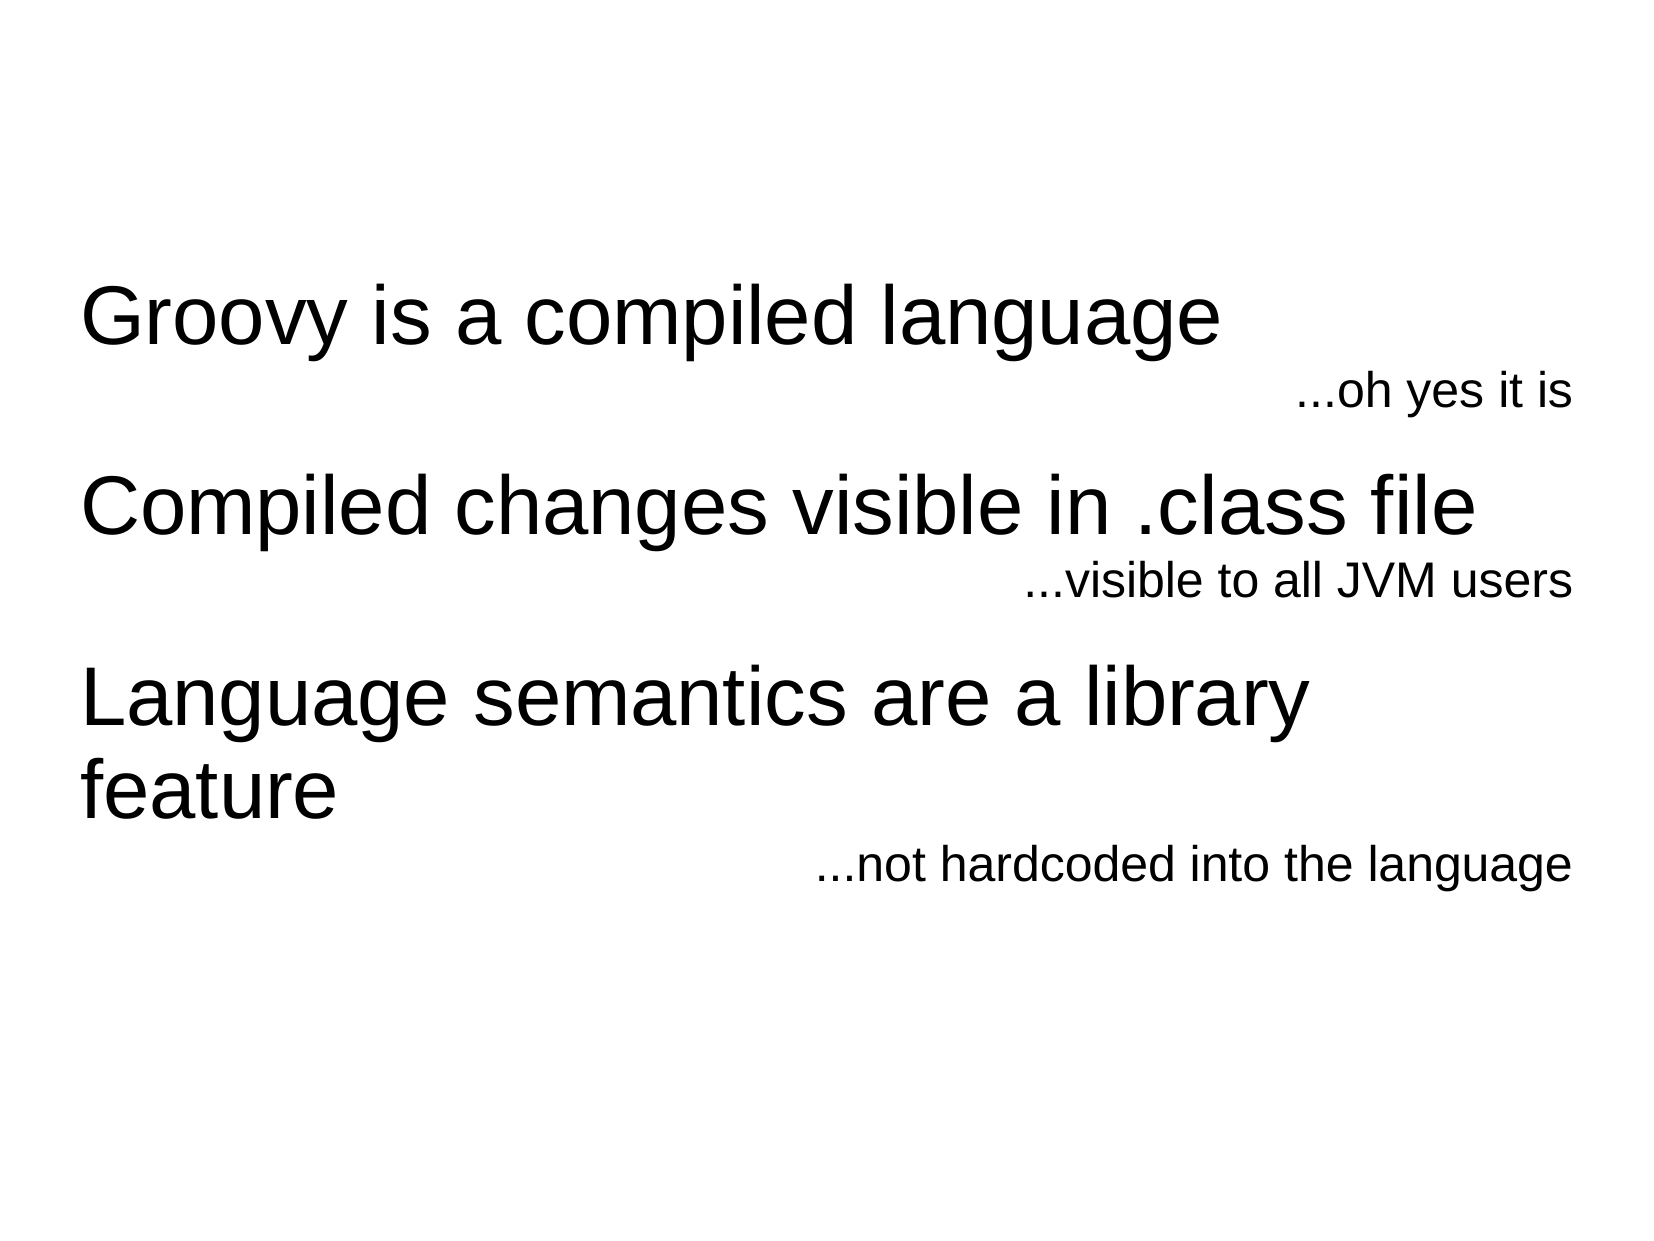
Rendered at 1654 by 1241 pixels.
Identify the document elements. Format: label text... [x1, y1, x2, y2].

text_box Groovy is a compiled language ...oh yes it is Compiled changes visible in .class file ...visible to all JVM users Language semantics are a library feature ...not hardcoded into the language [65, 262, 1589, 1156]
